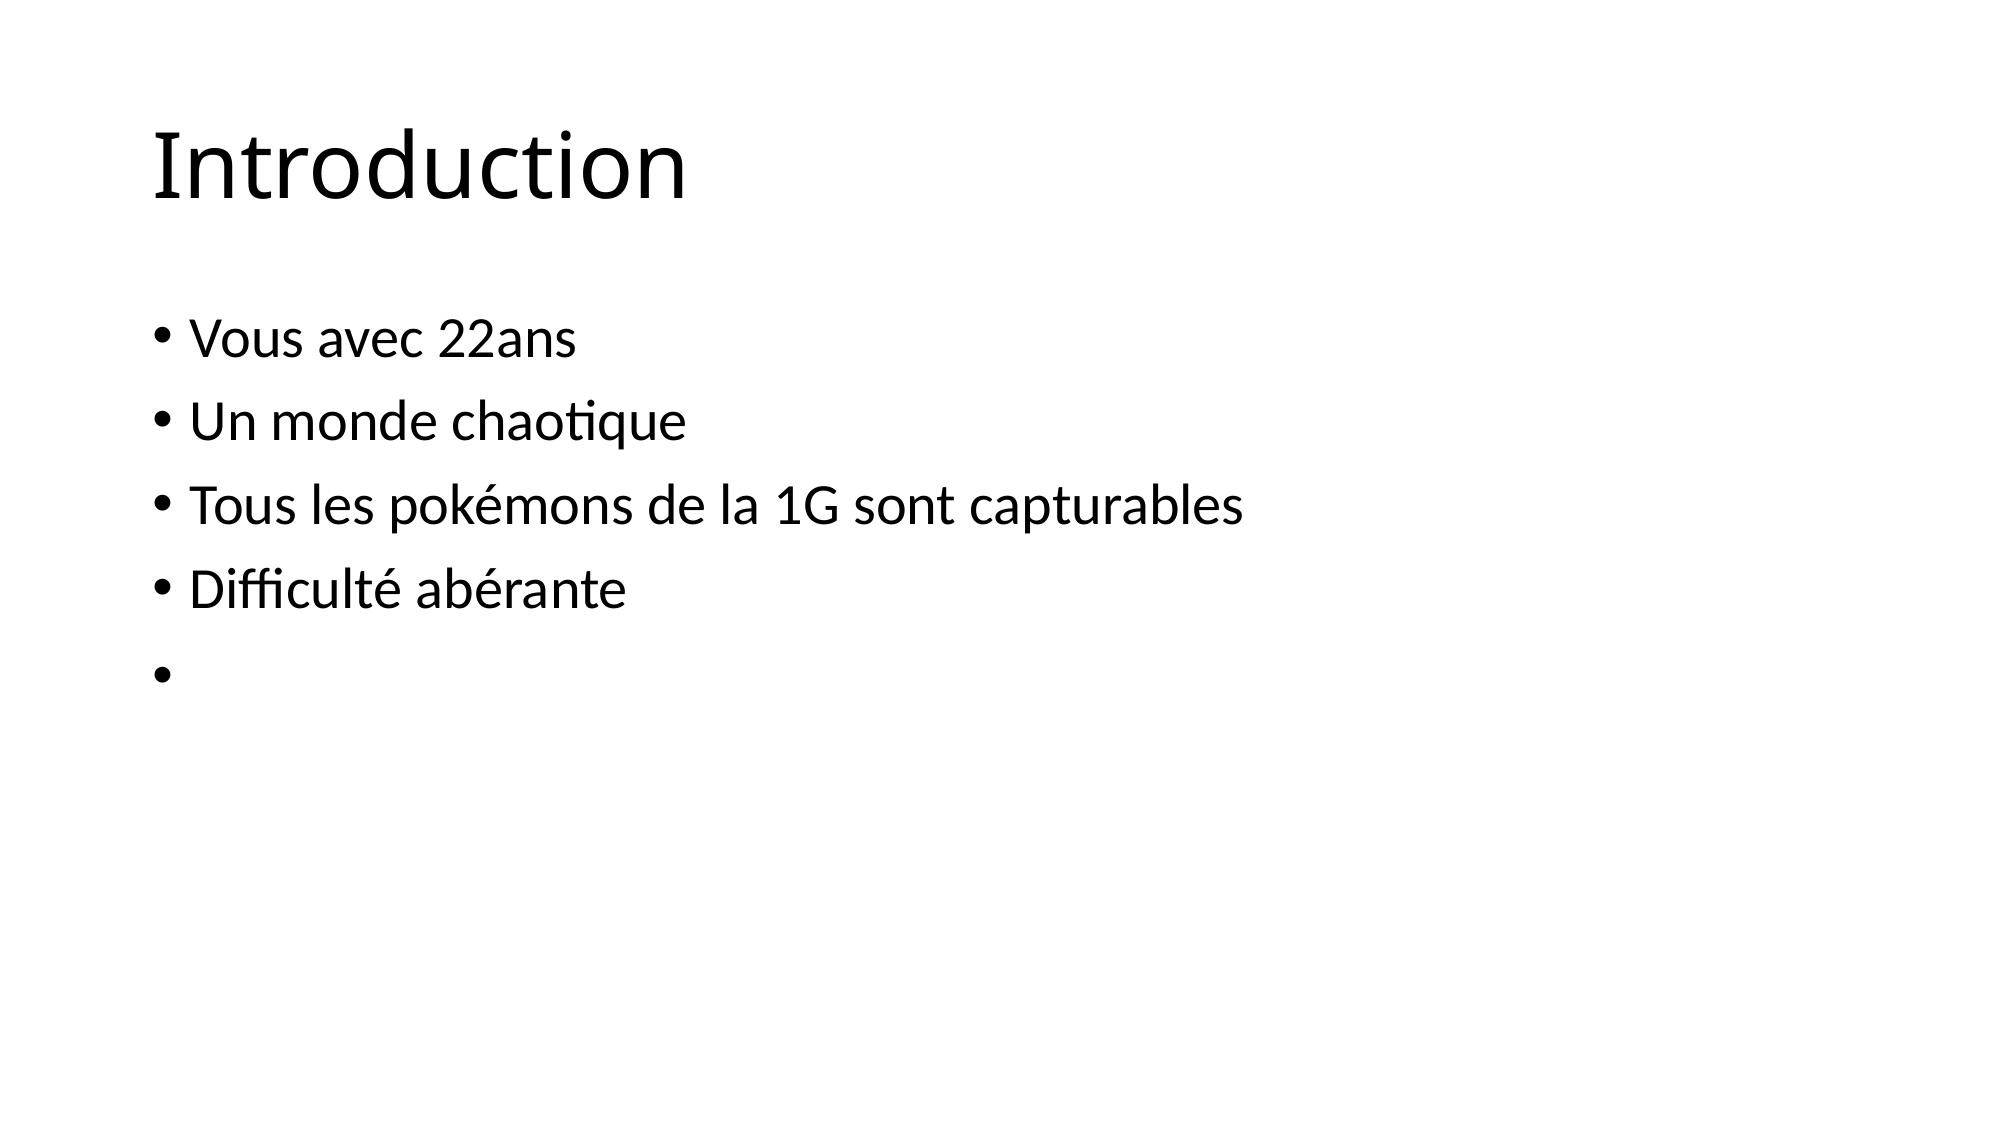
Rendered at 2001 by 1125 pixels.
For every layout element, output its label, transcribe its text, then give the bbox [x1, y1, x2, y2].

title Introduction [137, 59, 1863, 278]
list Vous avec 22ans Un monde chaotique Tous les pokémons de la 1G sont capturables Difficulté abérante [137, 299, 1863, 1014]
